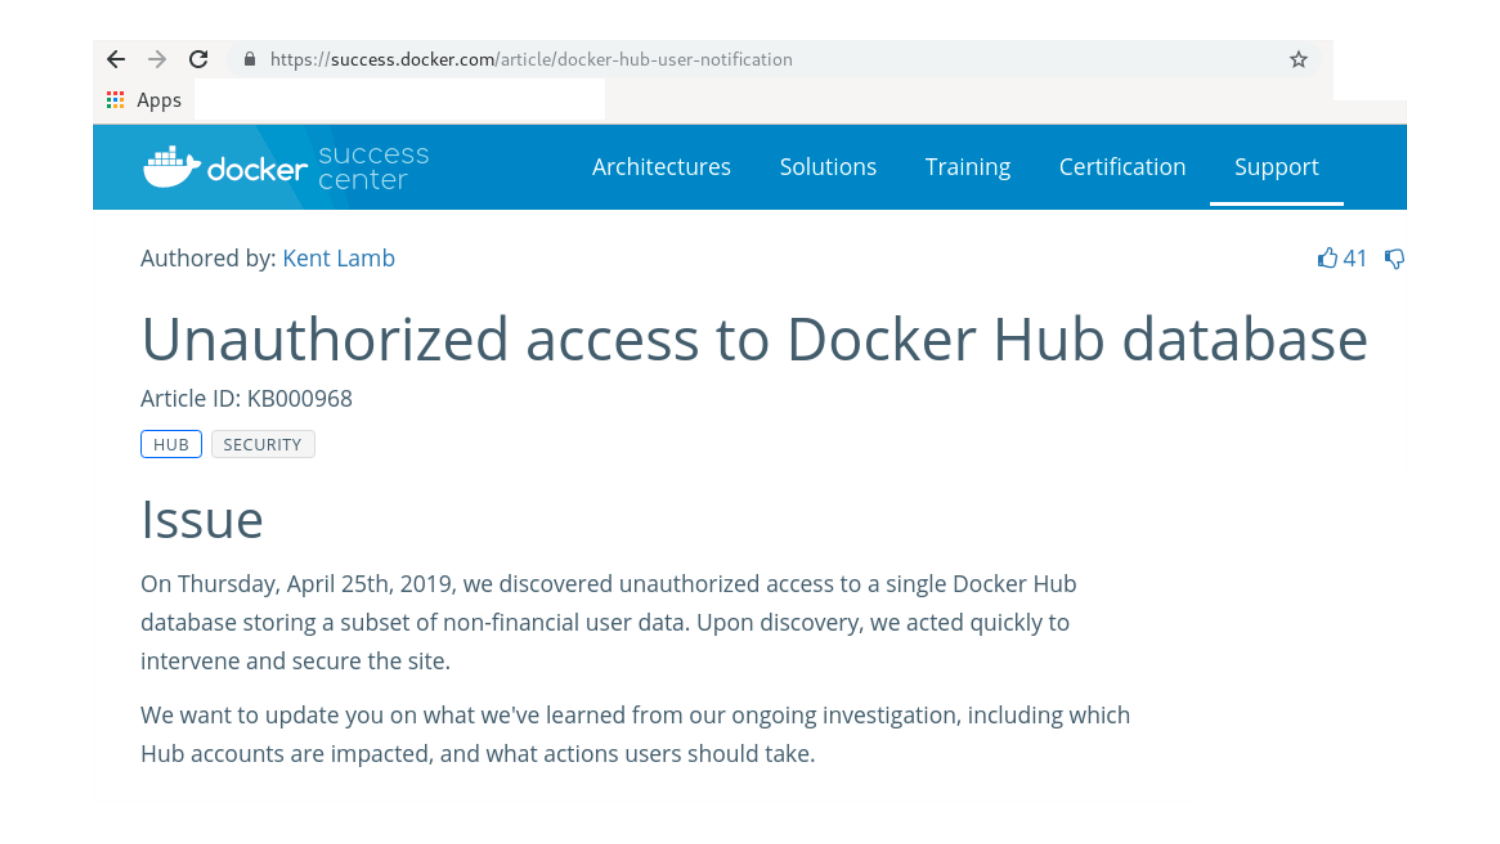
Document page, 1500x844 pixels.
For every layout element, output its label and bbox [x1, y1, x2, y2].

picture [1097, 160, 1101, 175]
picture [1313, 160, 1317, 175]
picture [690, 163, 697, 175]
picture [1293, 163, 1301, 175]
picture [1276, 163, 1284, 179]
picture [1088, 163, 1094, 174]
picture [1263, 163, 1273, 180]
picture [940, 163, 945, 174]
picture [1147, 160, 1151, 175]
picture [967, 163, 971, 174]
picture [1236, 168, 1246, 175]
picture [1061, 160, 1072, 175]
picture [1236, 161, 1243, 168]
picture [1124, 163, 1131, 175]
picture [1304, 163, 1310, 174]
picture [93, 40, 1407, 802]
picture [827, 160, 832, 175]
picture [868, 169, 876, 175]
picture [679, 160, 684, 175]
picture [629, 158, 638, 174]
picture [782, 163, 801, 175]
picture [1134, 165, 1144, 175]
picture [926, 159, 936, 174]
picture [999, 171, 1010, 180]
picture [1249, 163, 1254, 175]
picture [372, 171, 377, 185]
picture [648, 160, 652, 175]
picture [1174, 163, 1178, 174]
picture [1075, 163, 1082, 173]
picture [854, 163, 858, 174]
picture [782, 159, 790, 165]
picture [948, 163, 957, 175]
picture [594, 163, 615, 174]
picture [353, 175, 357, 188]
picture [841, 163, 850, 173]
